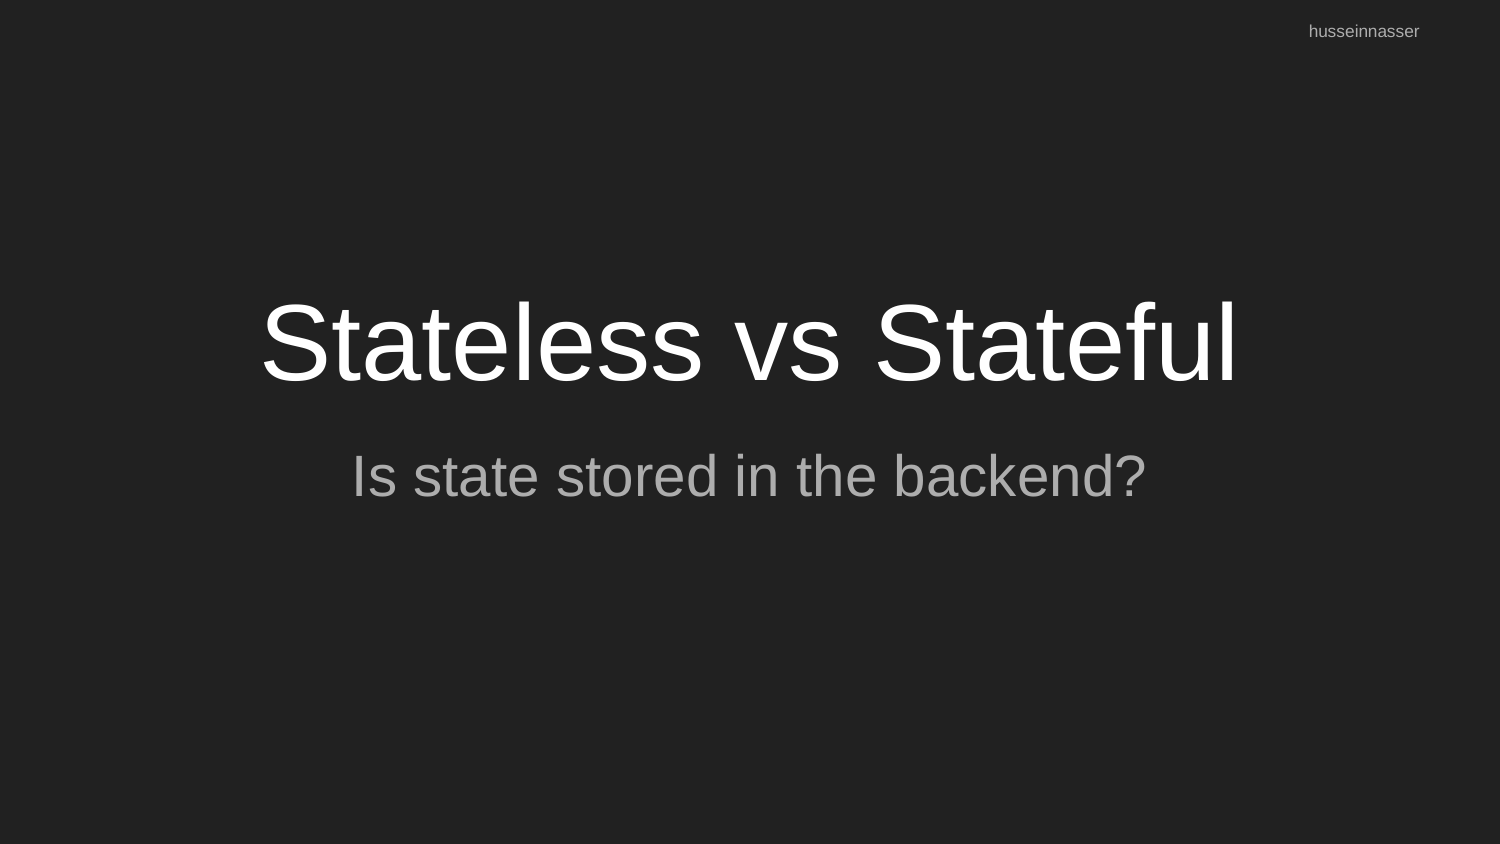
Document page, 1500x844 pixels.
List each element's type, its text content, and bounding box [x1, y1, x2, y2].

subtitle Is state stored in the backend? [51, 423, 1449, 554]
title Stateless vs Stateful [51, 80, 1449, 418]
subtitle husseinnasser [1236, 11, 1492, 53]
